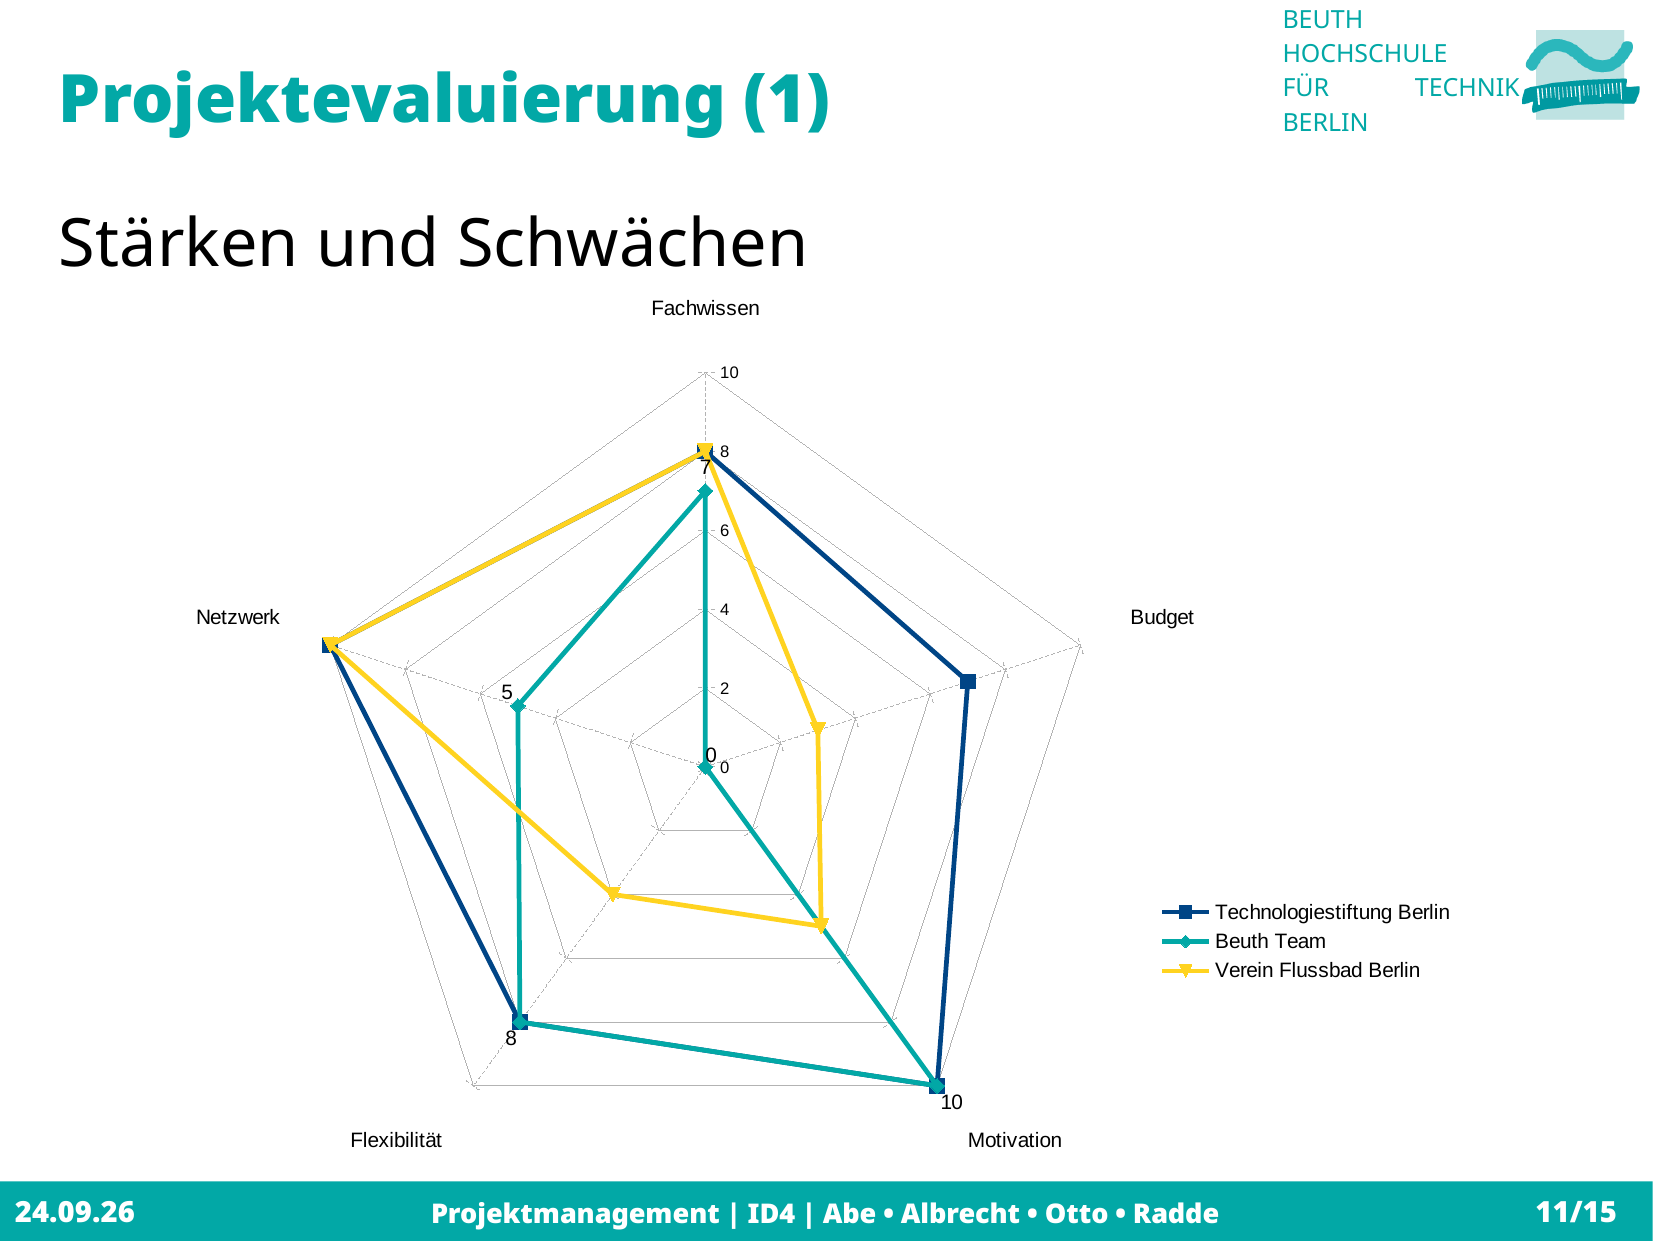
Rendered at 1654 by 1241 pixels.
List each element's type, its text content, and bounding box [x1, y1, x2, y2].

list Stärken und Schwächen [58, 195, 1594, 1126]
title Projektevaluierung (1) [58, 35, 1240, 142]
picture [1522, 30, 1640, 120]
chart [151, 278, 1502, 1186]
